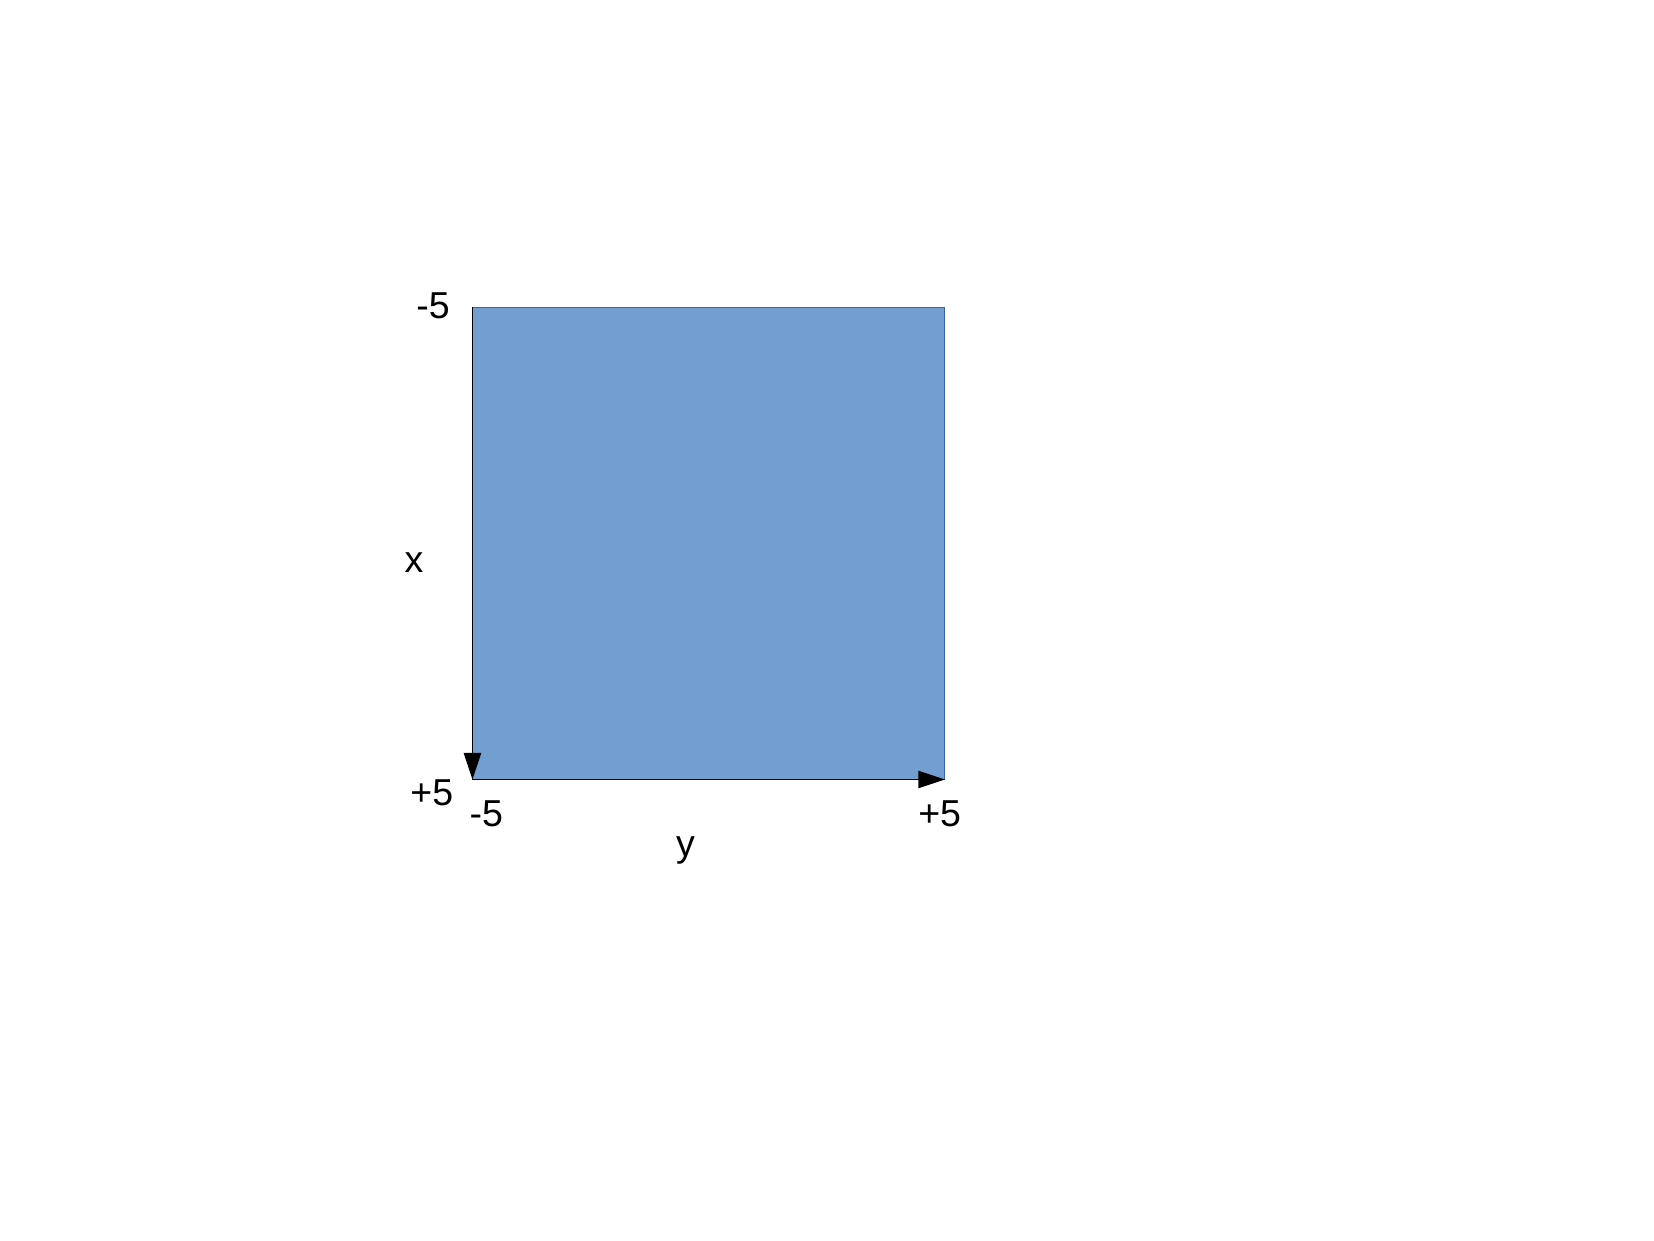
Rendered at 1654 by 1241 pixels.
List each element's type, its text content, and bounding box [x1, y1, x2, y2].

text_box [473, 307, 945, 779]
text_box y [661, 814, 710, 872]
text_box +5 [903, 785, 977, 843]
text_box +5 [395, 764, 469, 821]
text_box -5 [454, 785, 518, 843]
text_box -5 [401, 277, 465, 335]
text_box x [389, 531, 439, 589]
